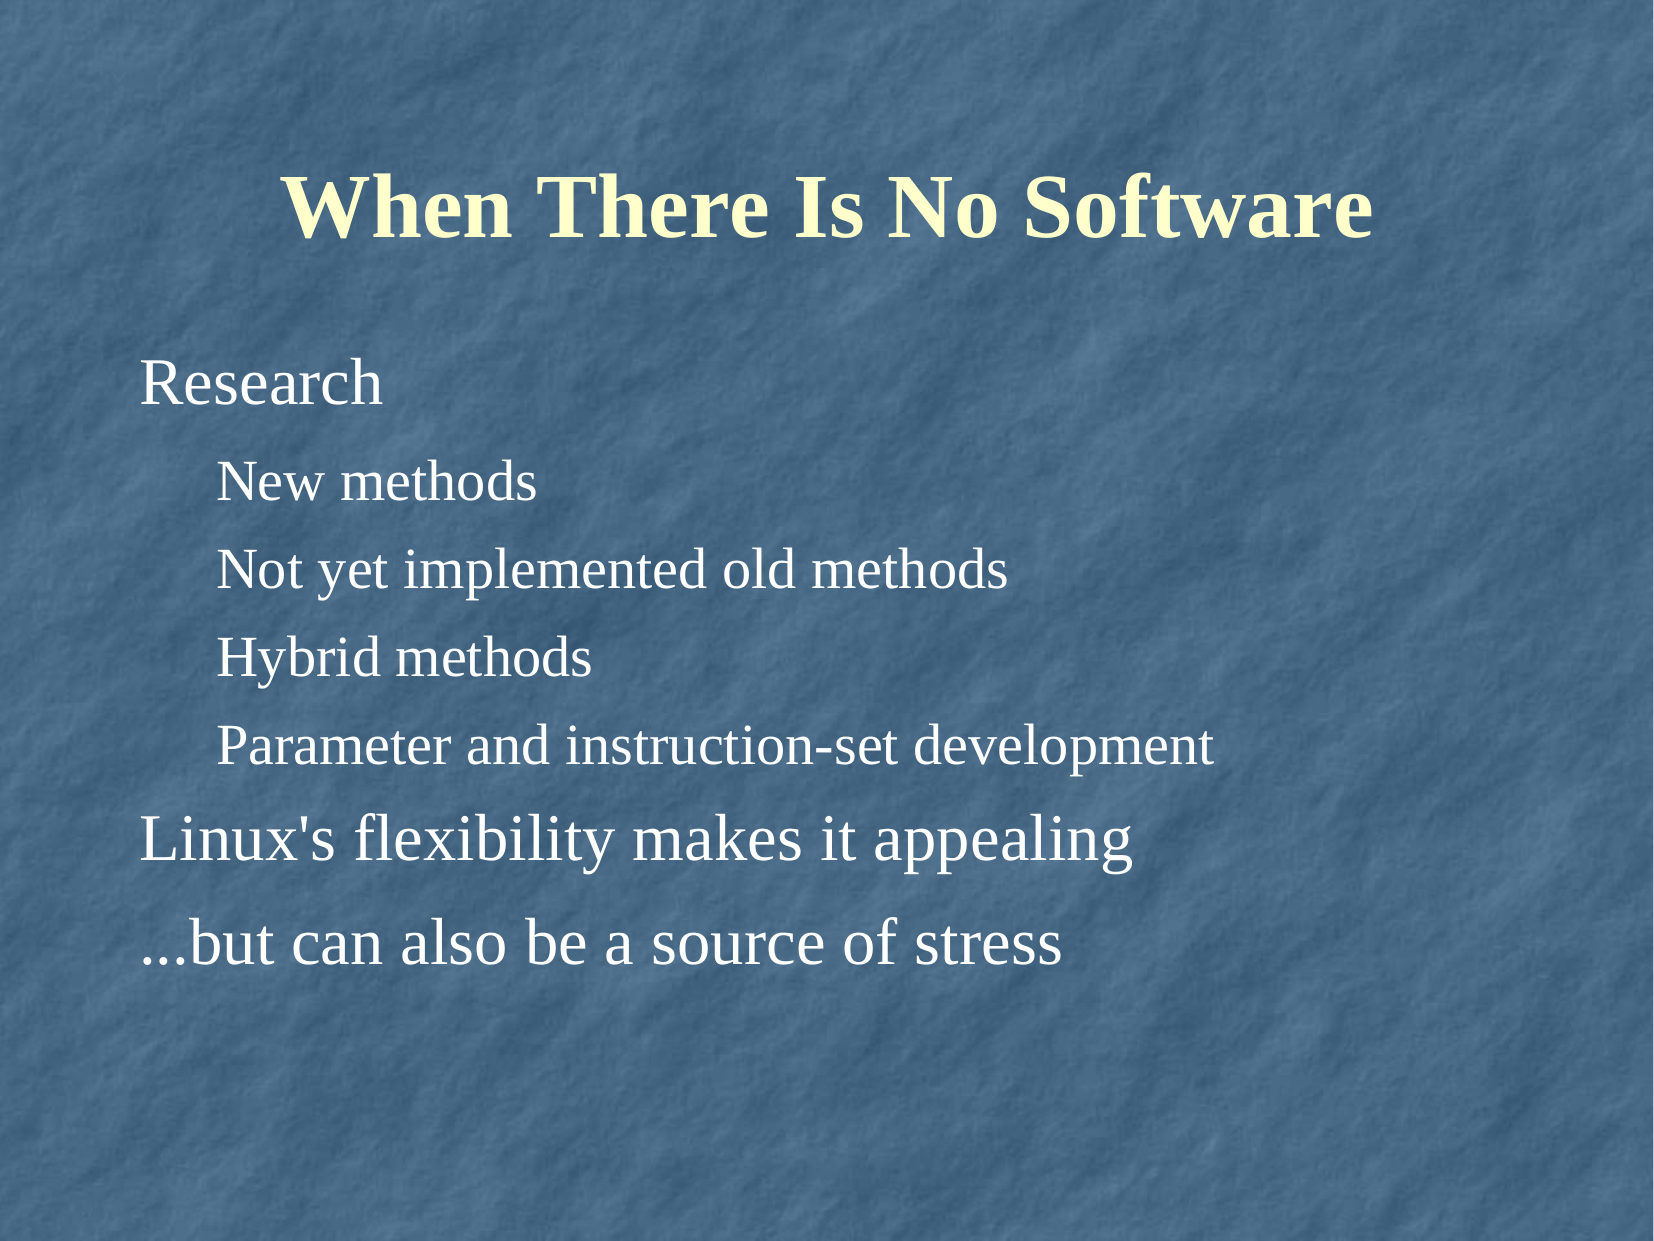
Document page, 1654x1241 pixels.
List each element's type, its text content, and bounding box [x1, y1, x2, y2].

picture [0, 0, 1654, 1241]
list Research New methods Not yet implemented old methods Hybrid methods Parameter and instruction-set development Linux's flexibility makes it appealing ...but can also be a source of stress [121, 344, 1534, 1127]
title When There Is No Software [121, 102, 1534, 311]
